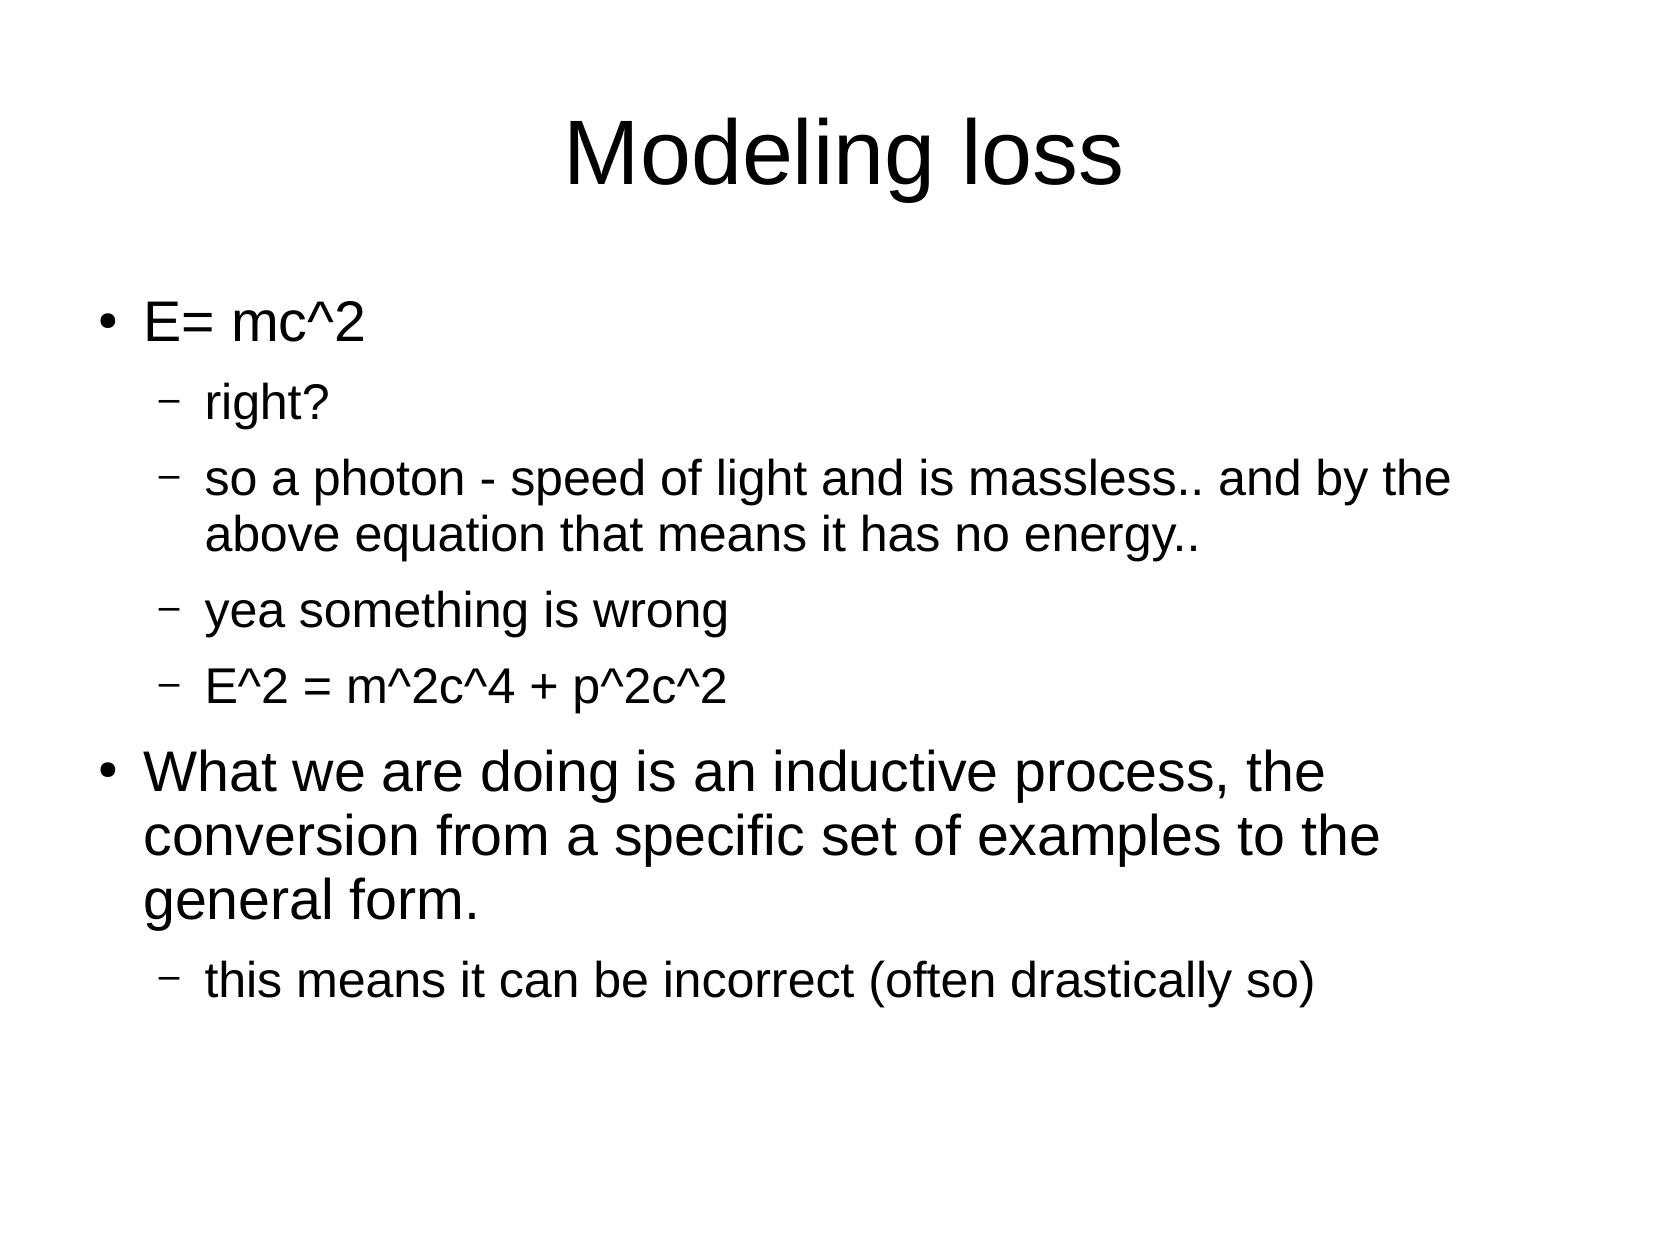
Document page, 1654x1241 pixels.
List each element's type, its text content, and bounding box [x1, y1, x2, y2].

list E= mc^2 right? so a photon - speed of light and is massless.. and by the above equation that means it has no energy.. yea something is wrong E^2 = m^2c^4 + p^2c^2 What we are doing is an inductive process, the conversion from a specific set of examples to the general form. this means it can be incorrect (often drastically so) [82, 290, 1571, 1010]
title Modeling loss [82, 49, 1571, 257]
